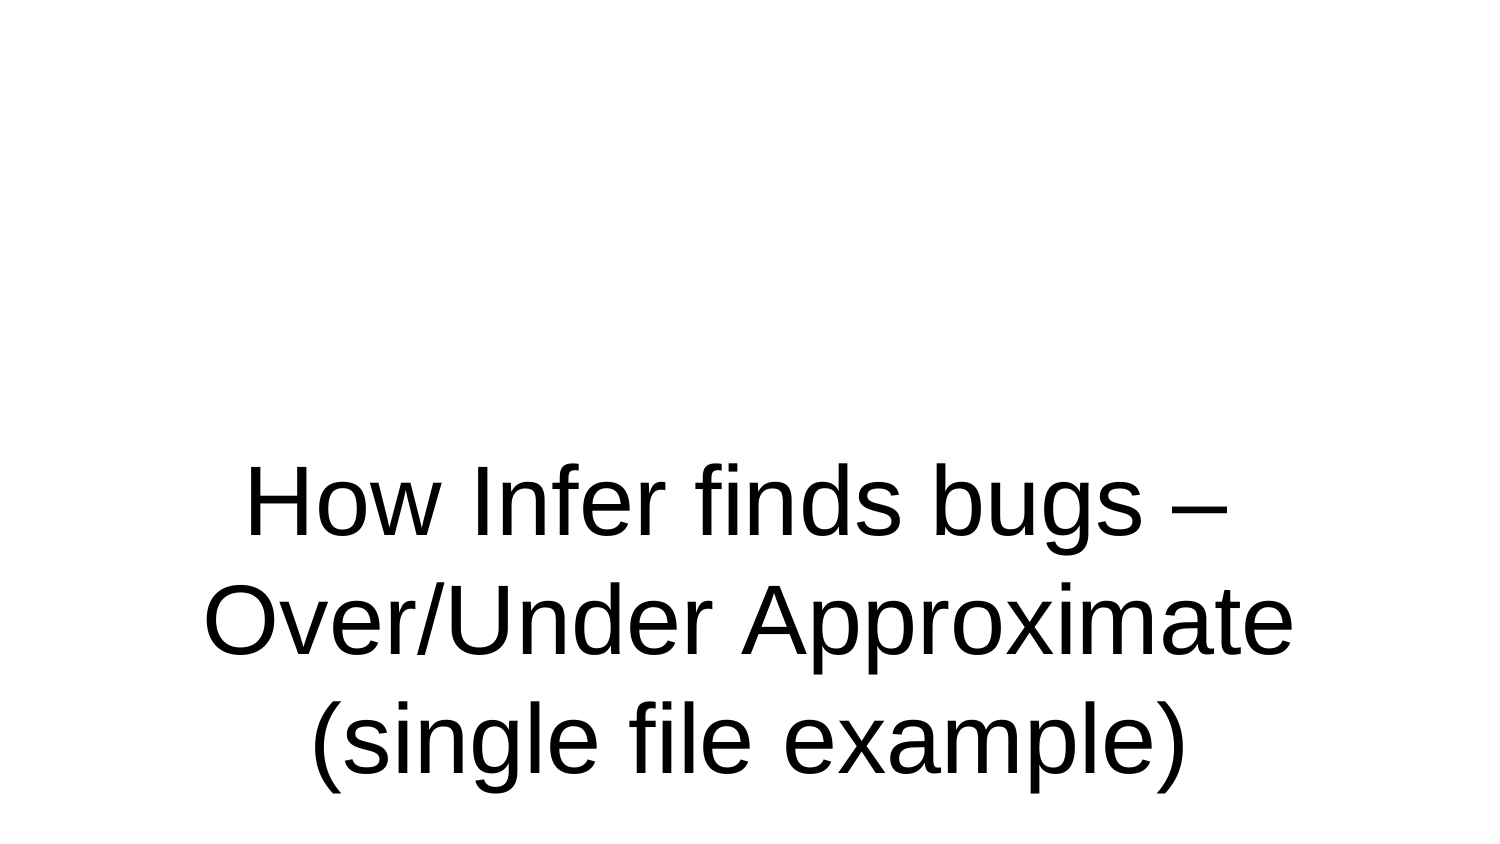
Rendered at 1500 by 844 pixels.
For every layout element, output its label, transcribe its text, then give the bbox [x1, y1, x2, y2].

title How Infer finds bugs – Over/Under Approximate (single file example) [51, 421, 1449, 553]
